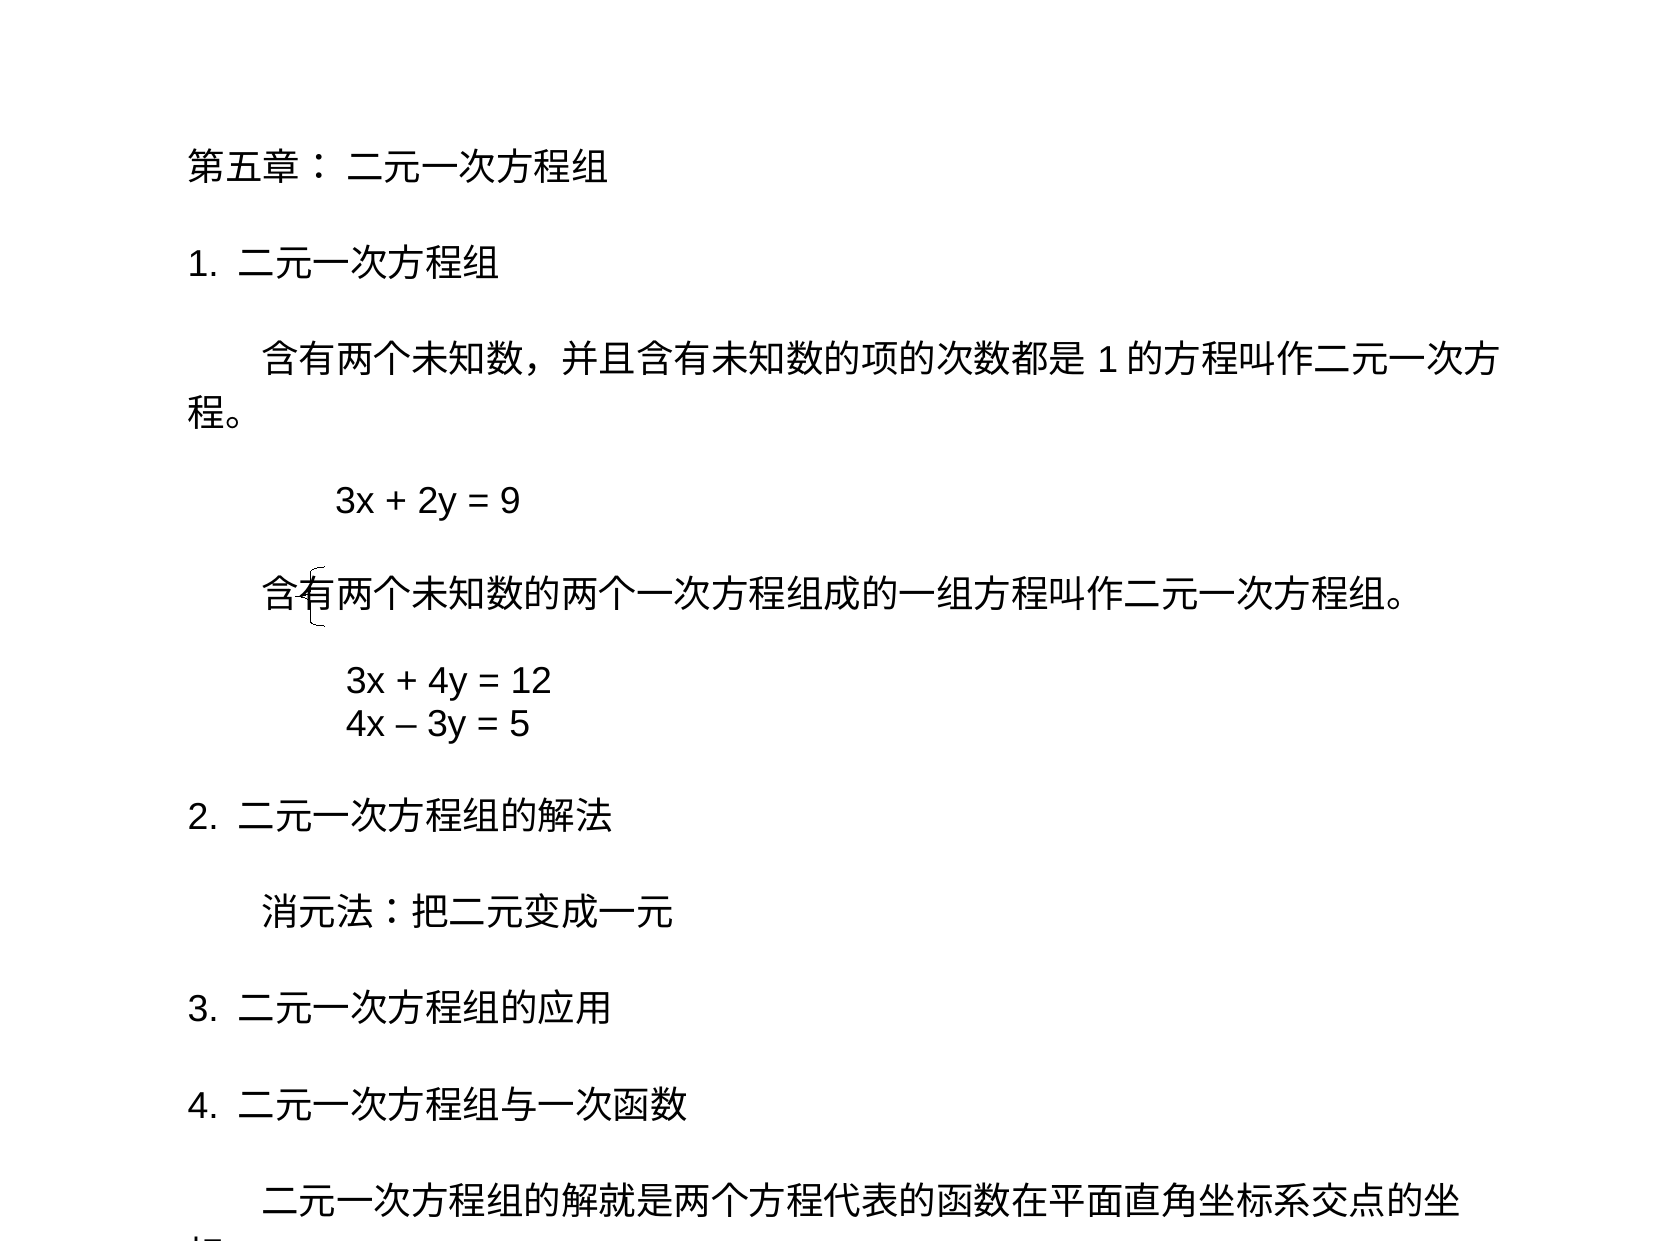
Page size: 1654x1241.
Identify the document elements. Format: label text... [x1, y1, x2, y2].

chart [772, 593, 891, 653]
text_box 第五章： 二元一次方程组 1. 二元一次方程组 含有两个未知数，并且含有未知数的项的次数都是1的方程叫作二元一次方程。 3x + 2y = 9 含有两个未知数的两个一次方程组成的一组方程叫作二元一次方程组。 3x + 4y = 12 4x – 3y = 5 2. 二元一次方程组的解法 消元法：把二元变成一元 3. 二元一次方程组的应用 4. 二元一次方程组与一次函数 二元一次方程组的解就是两个方程代表的函数在平面直角坐标系交点的坐标。 [172, 129, 1536, 1123]
